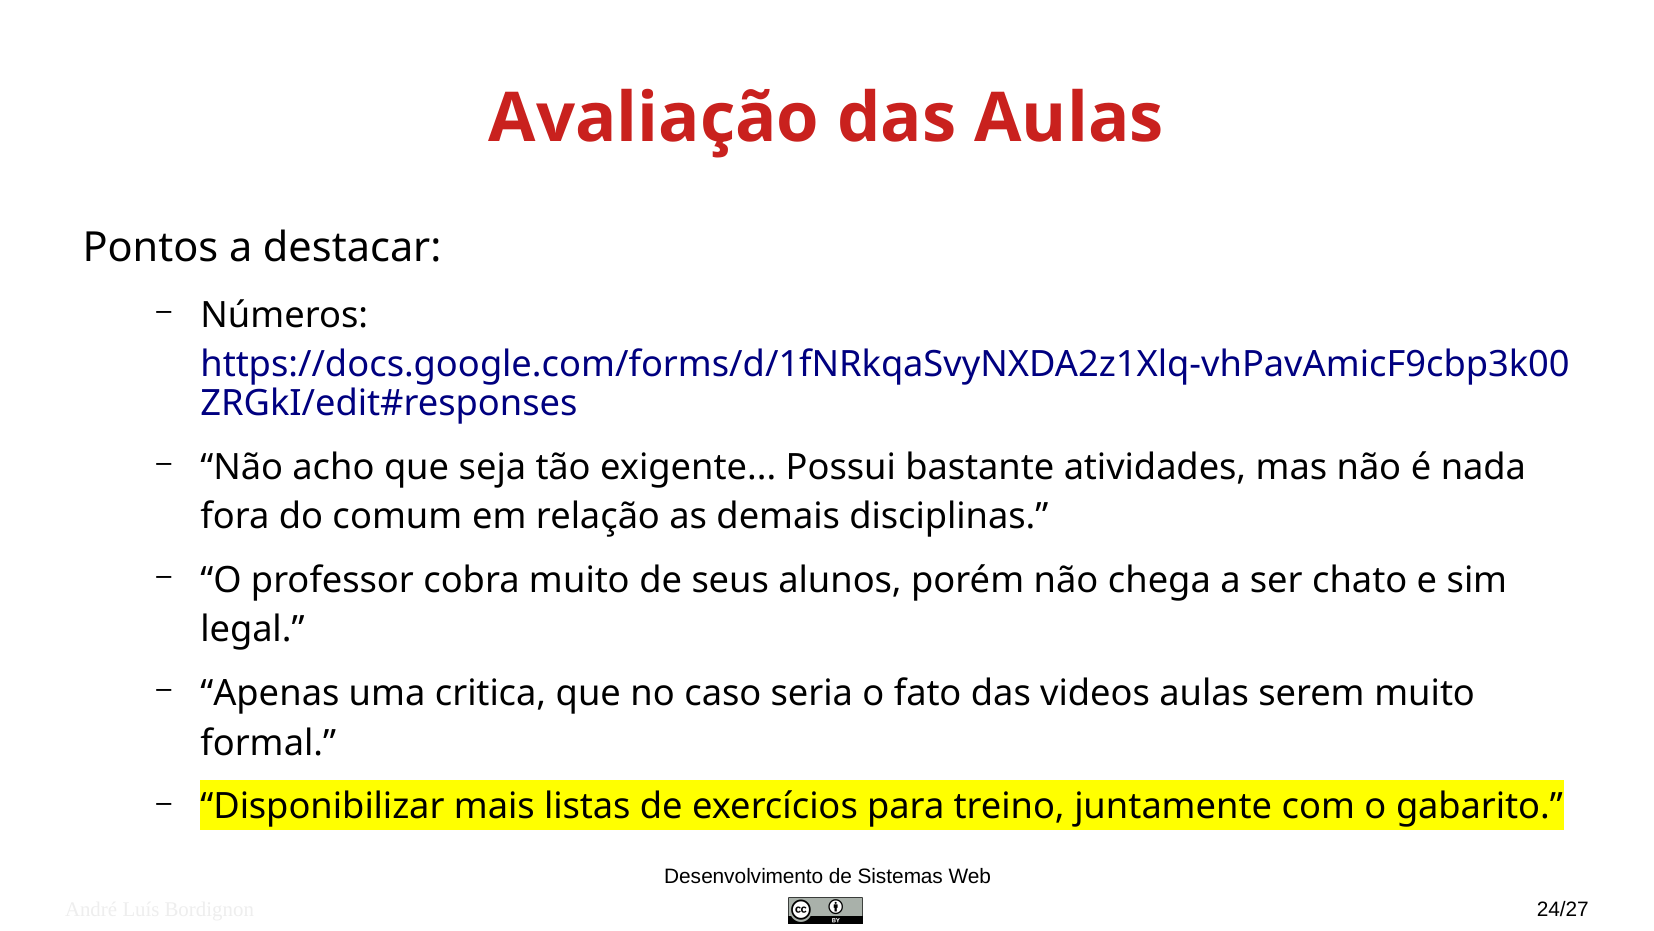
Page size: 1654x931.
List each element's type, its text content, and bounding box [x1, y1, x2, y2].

picture [788, 897, 863, 924]
list Pontos a destacar: Números: https://docs.google.com/forms/d/1fNRkqaSvyNXDA2z1Xlq-vhPavAmicF9cbp3k00ZRGkI/edit#responses “Não acho que seja tão exigente... Possui bastante atividades, mas não é nada fora do comum em relação as demais disciplinas.” “O professor cobra muito de seus alunos, porém não chega a ser chato e sim legal.” “Apenas uma critica, que no caso seria o fato das videos aulas serem muito formal.” “Disponibilizar mais listas de exercícios para treino, juntamente com o gabarito.” [82, 217, 1571, 827]
title Avaliação das Aulas [82, 37, 1571, 193]
